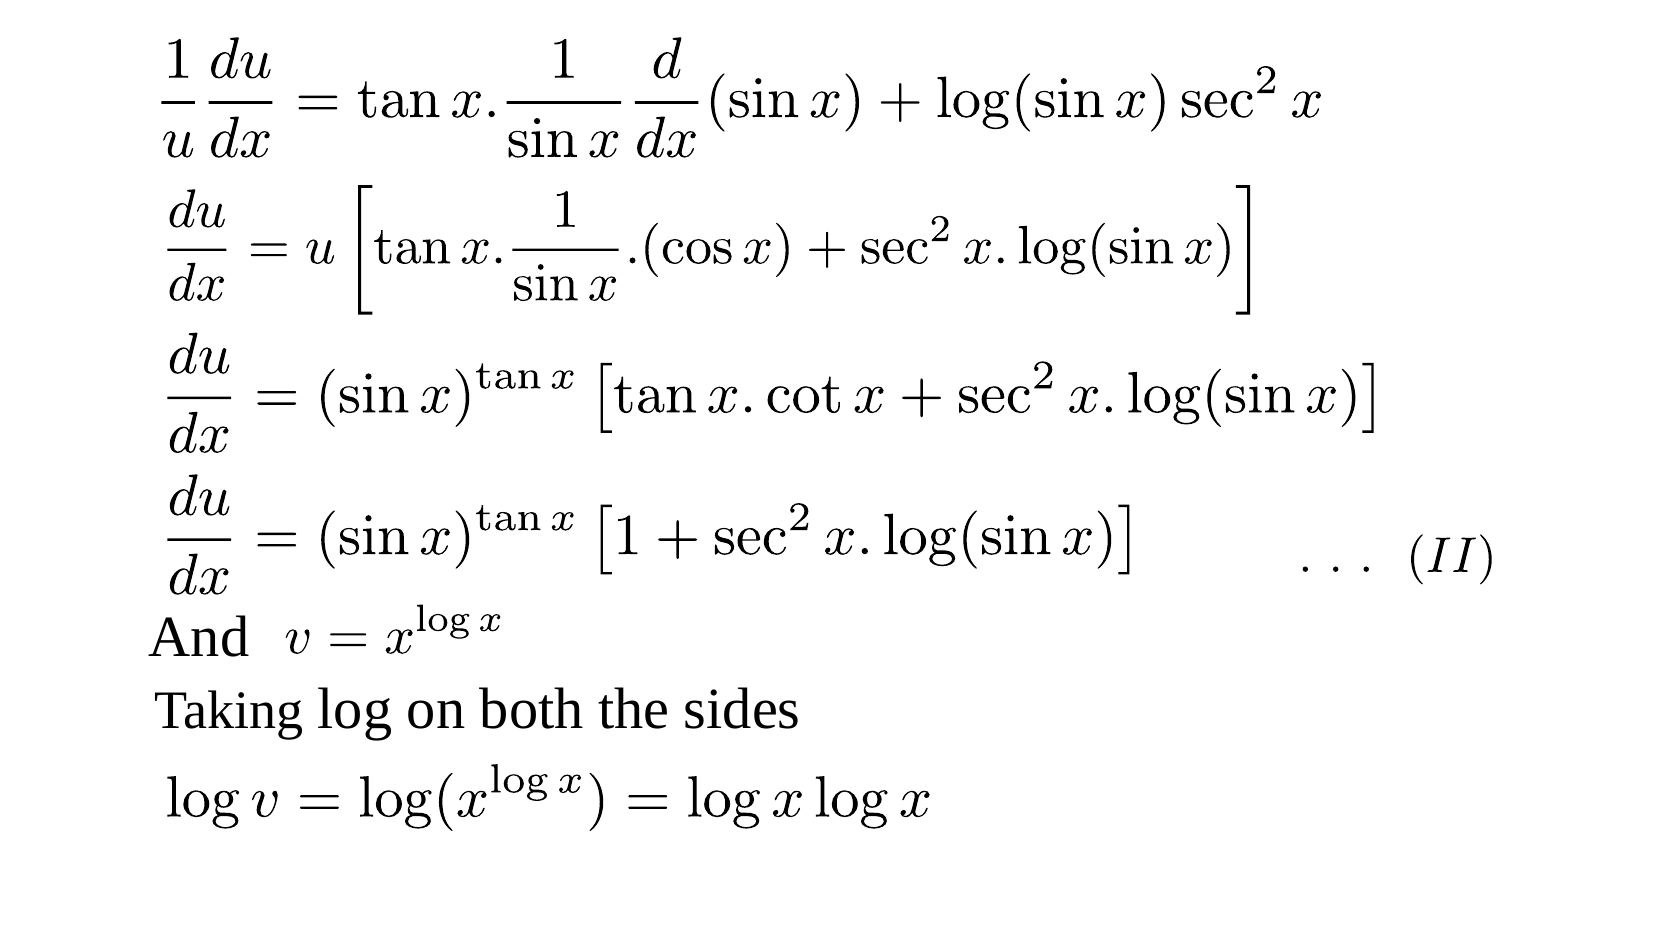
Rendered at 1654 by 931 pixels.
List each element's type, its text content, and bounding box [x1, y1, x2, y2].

text_box [1300, 534, 1492, 585]
title And Taking log on both the sides [47, 37, 1607, 886]
text_box [167, 474, 1130, 595]
text_box [285, 604, 501, 654]
text_box [167, 185, 1251, 315]
text_box [161, 37, 1322, 158]
text_box [167, 764, 930, 831]
text_box [167, 332, 1374, 454]
